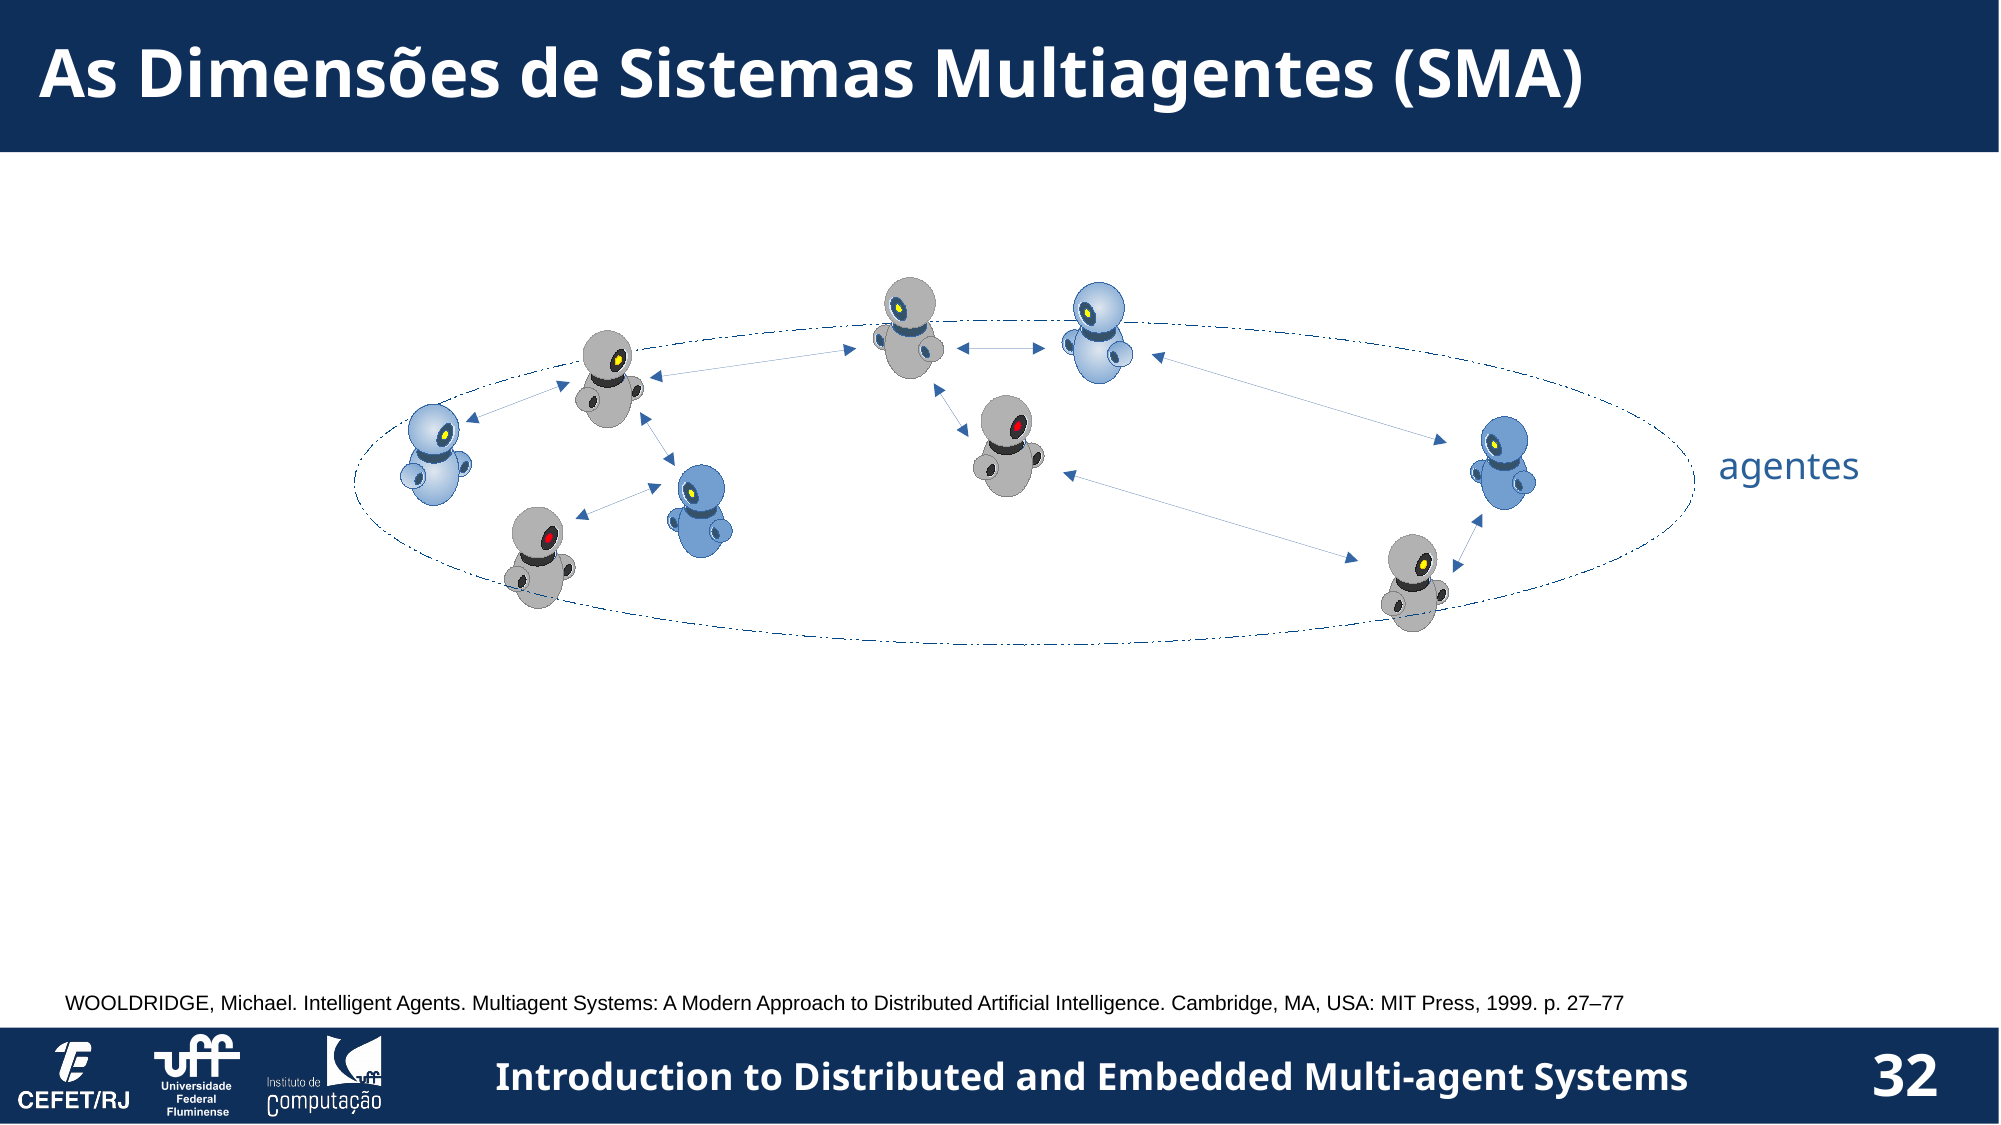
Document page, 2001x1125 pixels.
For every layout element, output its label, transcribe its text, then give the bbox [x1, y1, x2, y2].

picture [265, 1033, 383, 1117]
text_box [575, 330, 644, 428]
text_box [873, 277, 944, 379]
text_box [667, 464, 733, 558]
text_box [1470, 416, 1536, 510]
text_box [400, 404, 472, 506]
text_box agentes [1612, 434, 1967, 495]
text_box [1381, 534, 1449, 632]
text_box As Dimensões de Sistemas Multiagentes (SMA) [25, 23, 1999, 119]
picture [18, 1021, 129, 1125]
text_box [1061, 282, 1133, 384]
text_box [973, 395, 1045, 497]
picture [153, 1033, 241, 1121]
text_box WOOLDRIDGE, Michael. Intelligent Agents. Multiagent Systems: A Modern Approach to Distributed Artificial Intelligence. Cambridge, MA, USA: MIT Press, 1999. p. 27–77 [50, 982, 1969, 1023]
text_box [504, 507, 576, 609]
